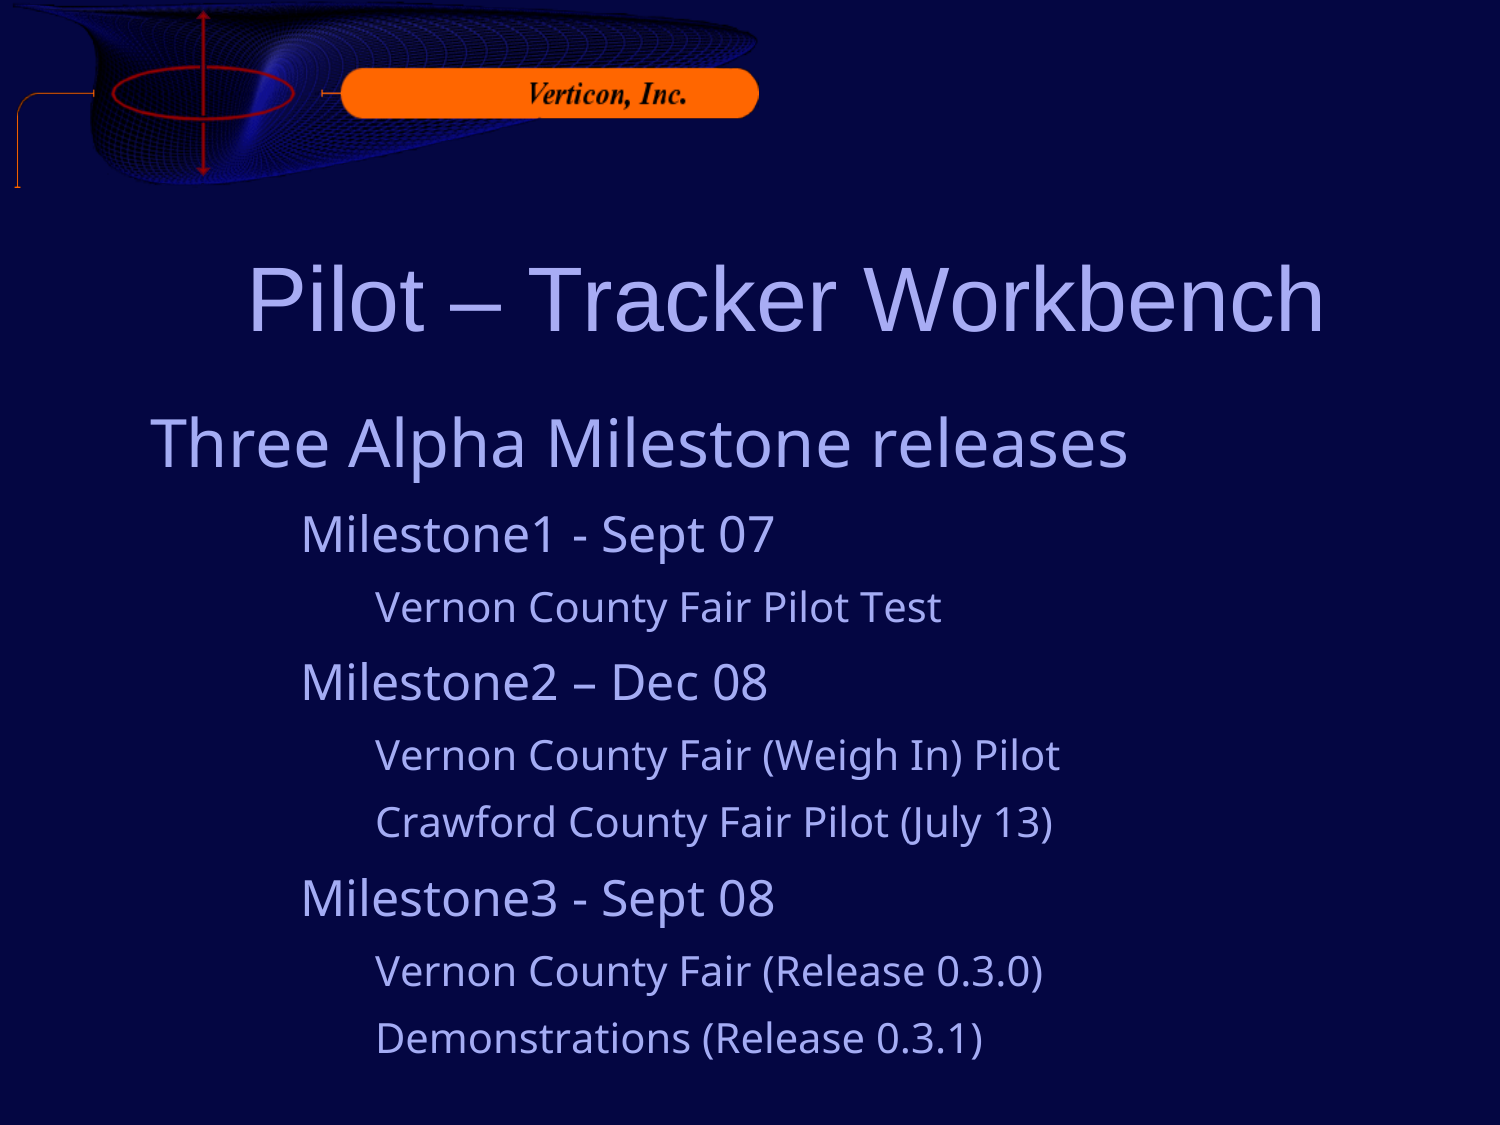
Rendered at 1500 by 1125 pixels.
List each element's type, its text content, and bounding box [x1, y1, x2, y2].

list Three Alpha Milestone releases Milestone1 - Sept 07 Vernon County Fair Pilot Test Milestone2 – Dec 08 Vernon County Fair (Weigh In) Pilot Crawford County Fair Pilot (July 13) Milestone3 - Sept 08 Vernon County Fair (Release 0.3.0) Demonstrations (Release 0.3.1) [150, 395, 1385, 1051]
picture [8, 0, 759, 188]
title Pilot – Tracker Workbench [112, 224, 1463, 376]
